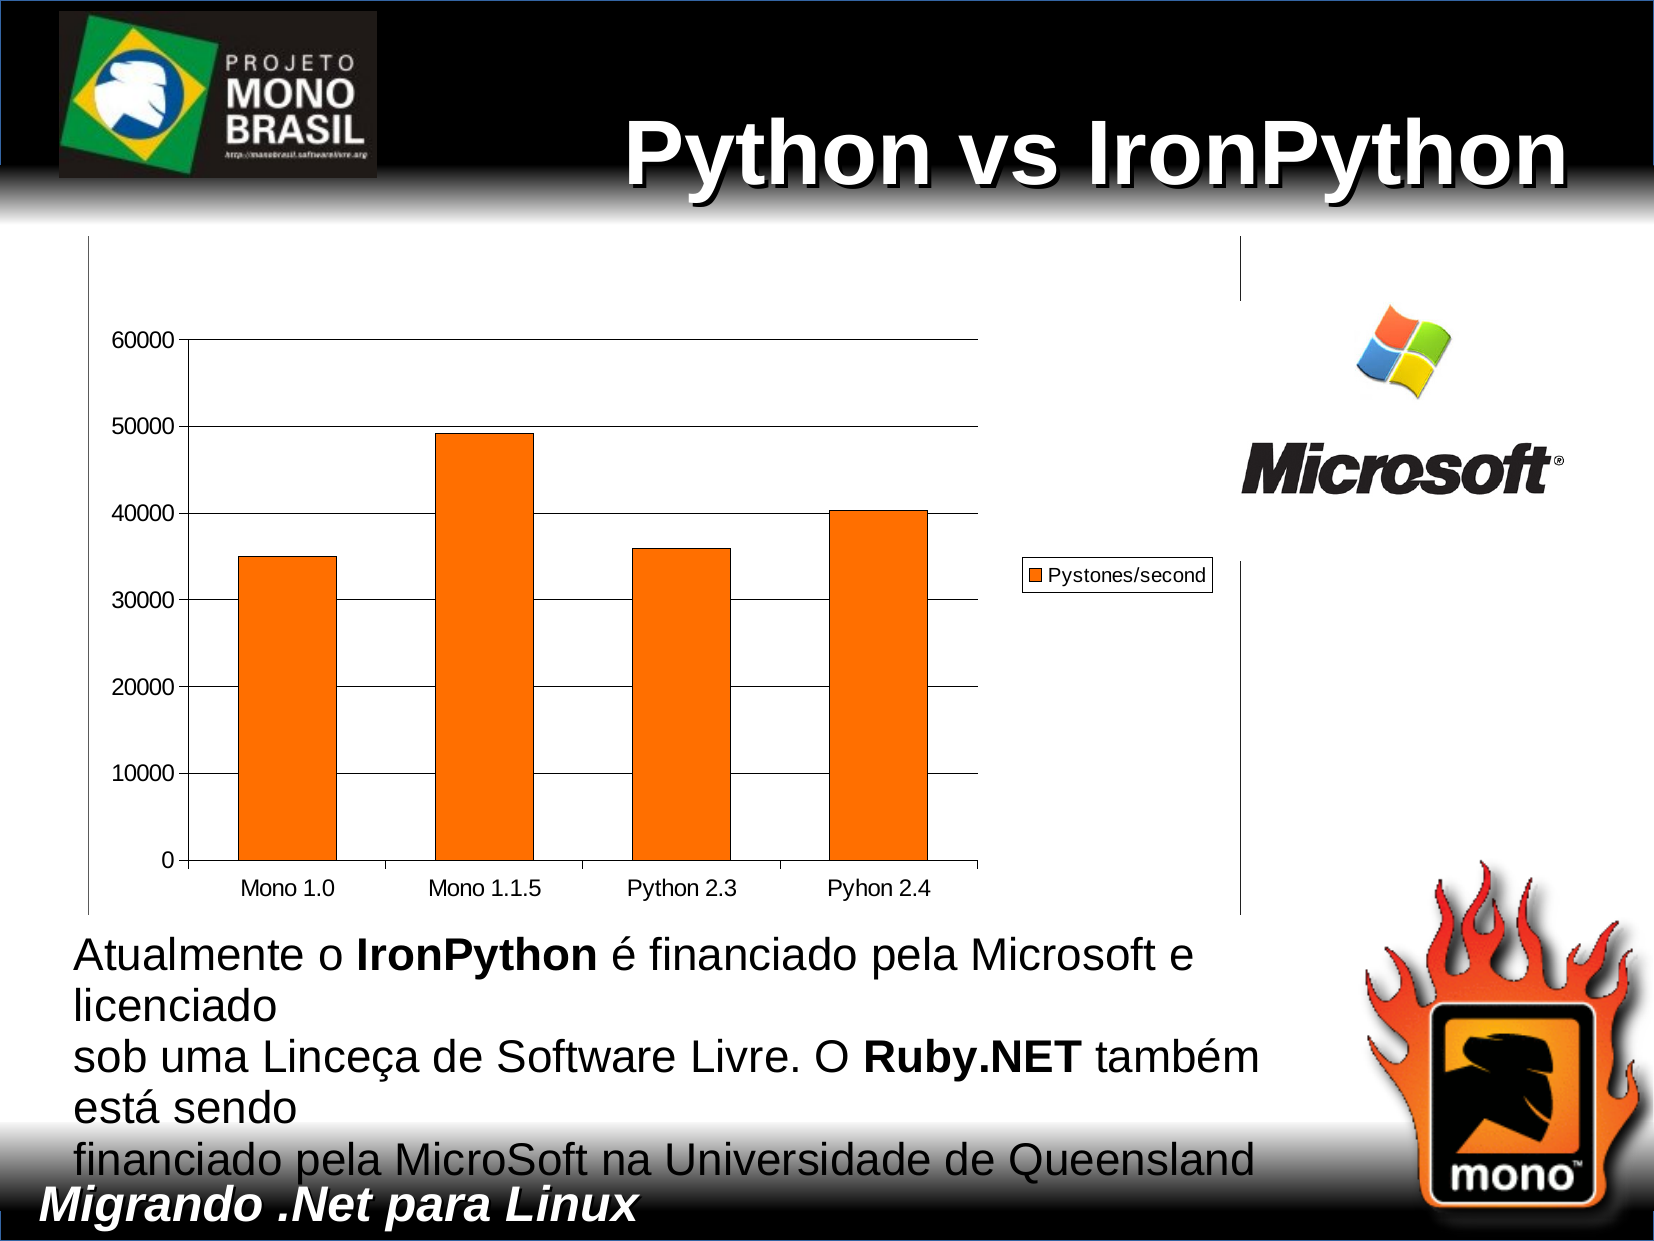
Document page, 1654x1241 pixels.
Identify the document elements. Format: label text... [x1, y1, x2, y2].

picture [1302, 805, 1654, 1241]
title Python vs IronPython [82, 49, 1571, 257]
picture [1240, 301, 1565, 562]
picture [59, 11, 377, 178]
text_box Atualmente o IronPython é financiado pela Microsoft e licenciado sob uma Linceça de Software Livre. O Ruby.NET também está sendo financiado pela MicroSoft na Universidade de Queensland [59, 921, 1329, 1112]
chart [88, 236, 1241, 915]
text_box Migrando .Net para Linux [23, 1168, 546, 1241]
